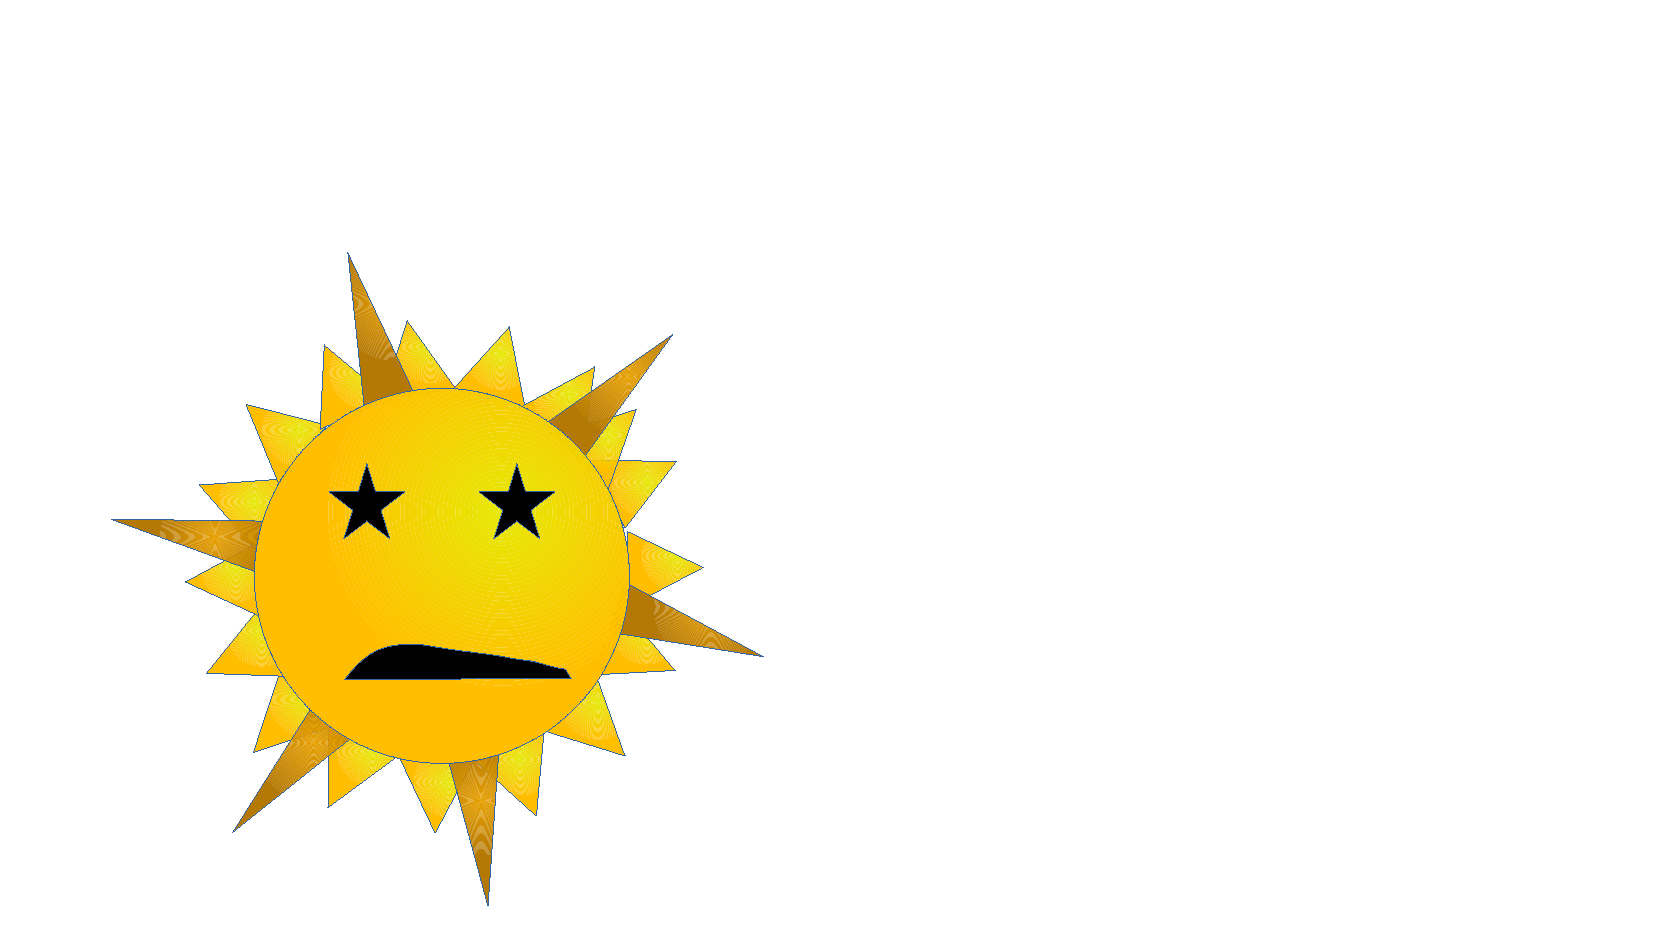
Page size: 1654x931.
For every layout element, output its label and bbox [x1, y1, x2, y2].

text_box [111, 252, 764, 906]
